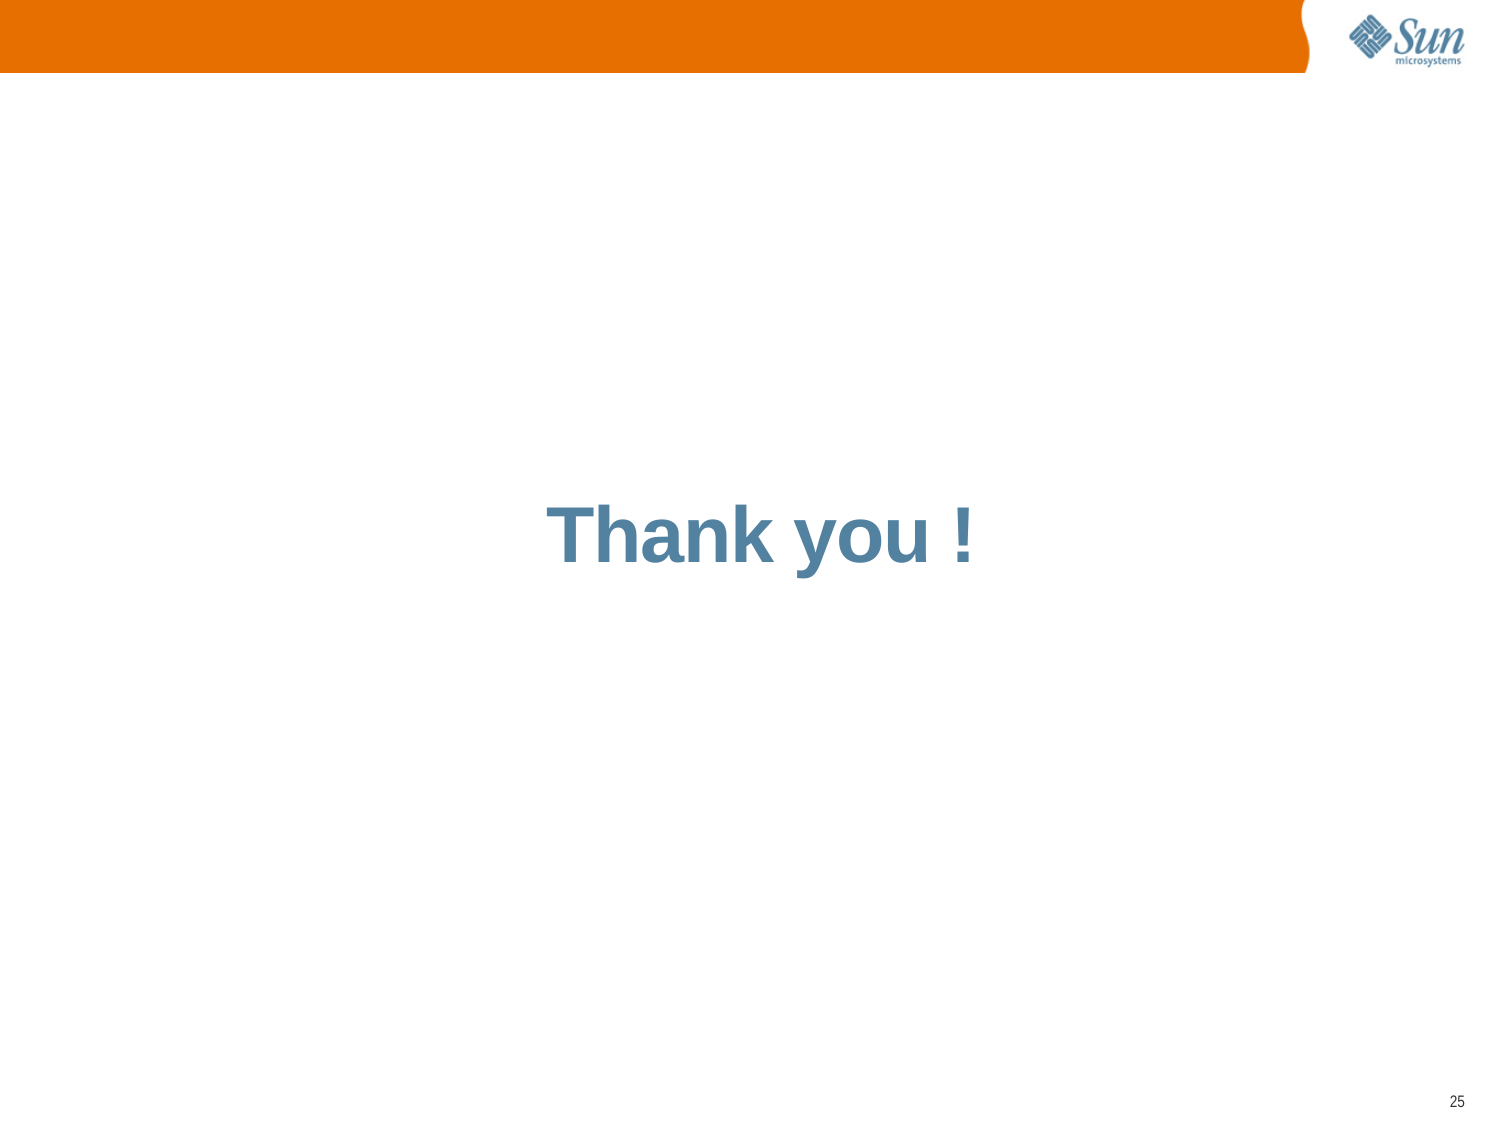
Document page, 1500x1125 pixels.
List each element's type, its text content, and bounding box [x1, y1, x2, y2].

title Thank you ! [546, 499, 991, 626]
picture [0, 0, 1500, 73]
